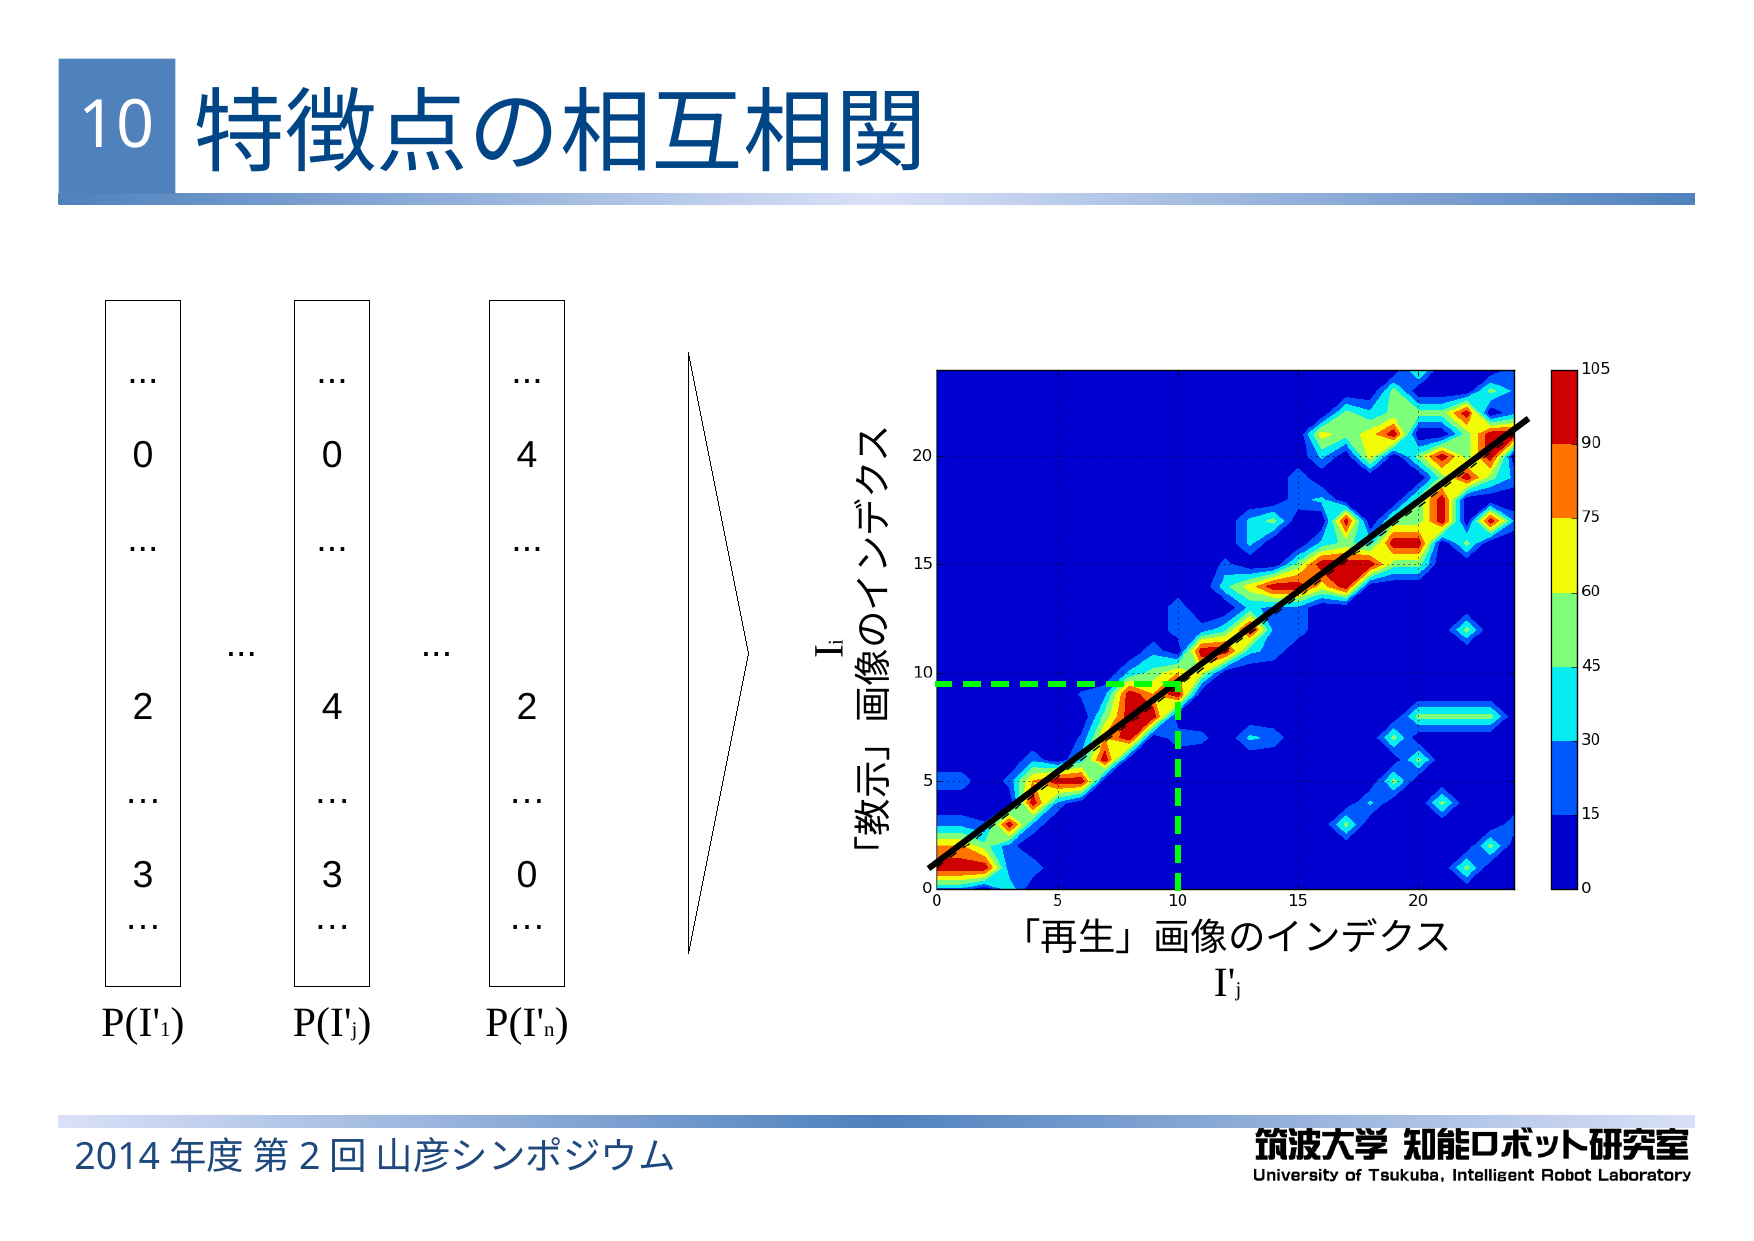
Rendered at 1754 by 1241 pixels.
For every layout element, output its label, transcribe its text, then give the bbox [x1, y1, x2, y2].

text_box ... [211, 614, 273, 672]
text_box P(I'1) [86, 991, 200, 1054]
text_box P(I'n) [470, 991, 584, 1054]
text_box ... 0 ... 2 … 3 … [105, 300, 181, 987]
text_box Ii 「教示」画像のインデクス [797, 409, 904, 889]
text_box P(I'j) [278, 991, 387, 1054]
text_box ... 0 ... 4 … 3 … [294, 300, 370, 987]
text_box ... [406, 614, 468, 672]
text_box 「再生」画像のインデクス I'j [987, 907, 1468, 1014]
text_box ... 4 ... 2 … 0 … [489, 300, 565, 987]
picture [1252, 1127, 1691, 1182]
picture [895, 343, 1676, 929]
title 特徴点の相互相関 [193, 61, 1651, 205]
